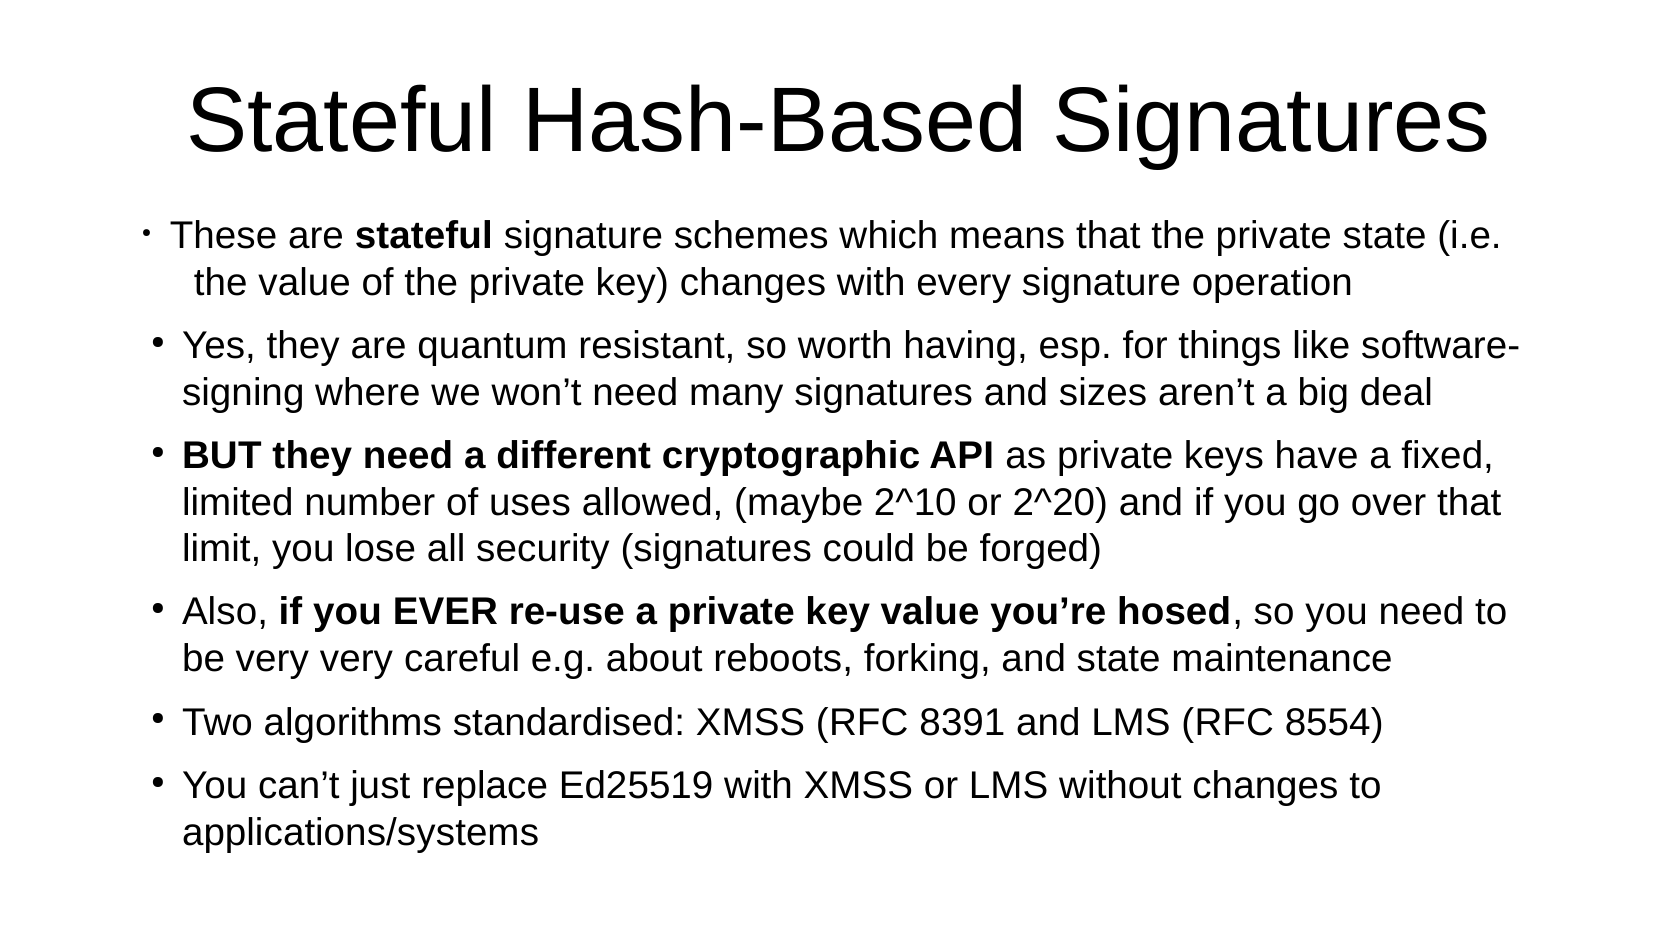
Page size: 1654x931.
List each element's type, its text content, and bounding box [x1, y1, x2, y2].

list These are stateful signature schemes which means that the private state (i.e. the value of the private key) changes with every signature operation Yes, they are quantum resistant, so worth having, esp. for things like software-signing where we won’t need many signatures and sizes aren’t a big deal BUT they need a different cryptographic API as private keys have a fixed, limited number of uses allowed, (maybe 2^10 or 2^20) and if you go over that limit, you lose all security (signatures could be forged) Also, if you EVER re-use a private key value you’re hosed, so you need to be very very careful e.g. about reboots, forking, and state maintenance Two algorithms standardised: XMSS (RFC 8391 and LMS (RFC 8554) You can’t just replace Ed25519 with XMSS or LMS without changes to applications/systems [140, 210, 1537, 886]
title Stateful Hash-Based Signatures [124, 41, 1520, 189]
